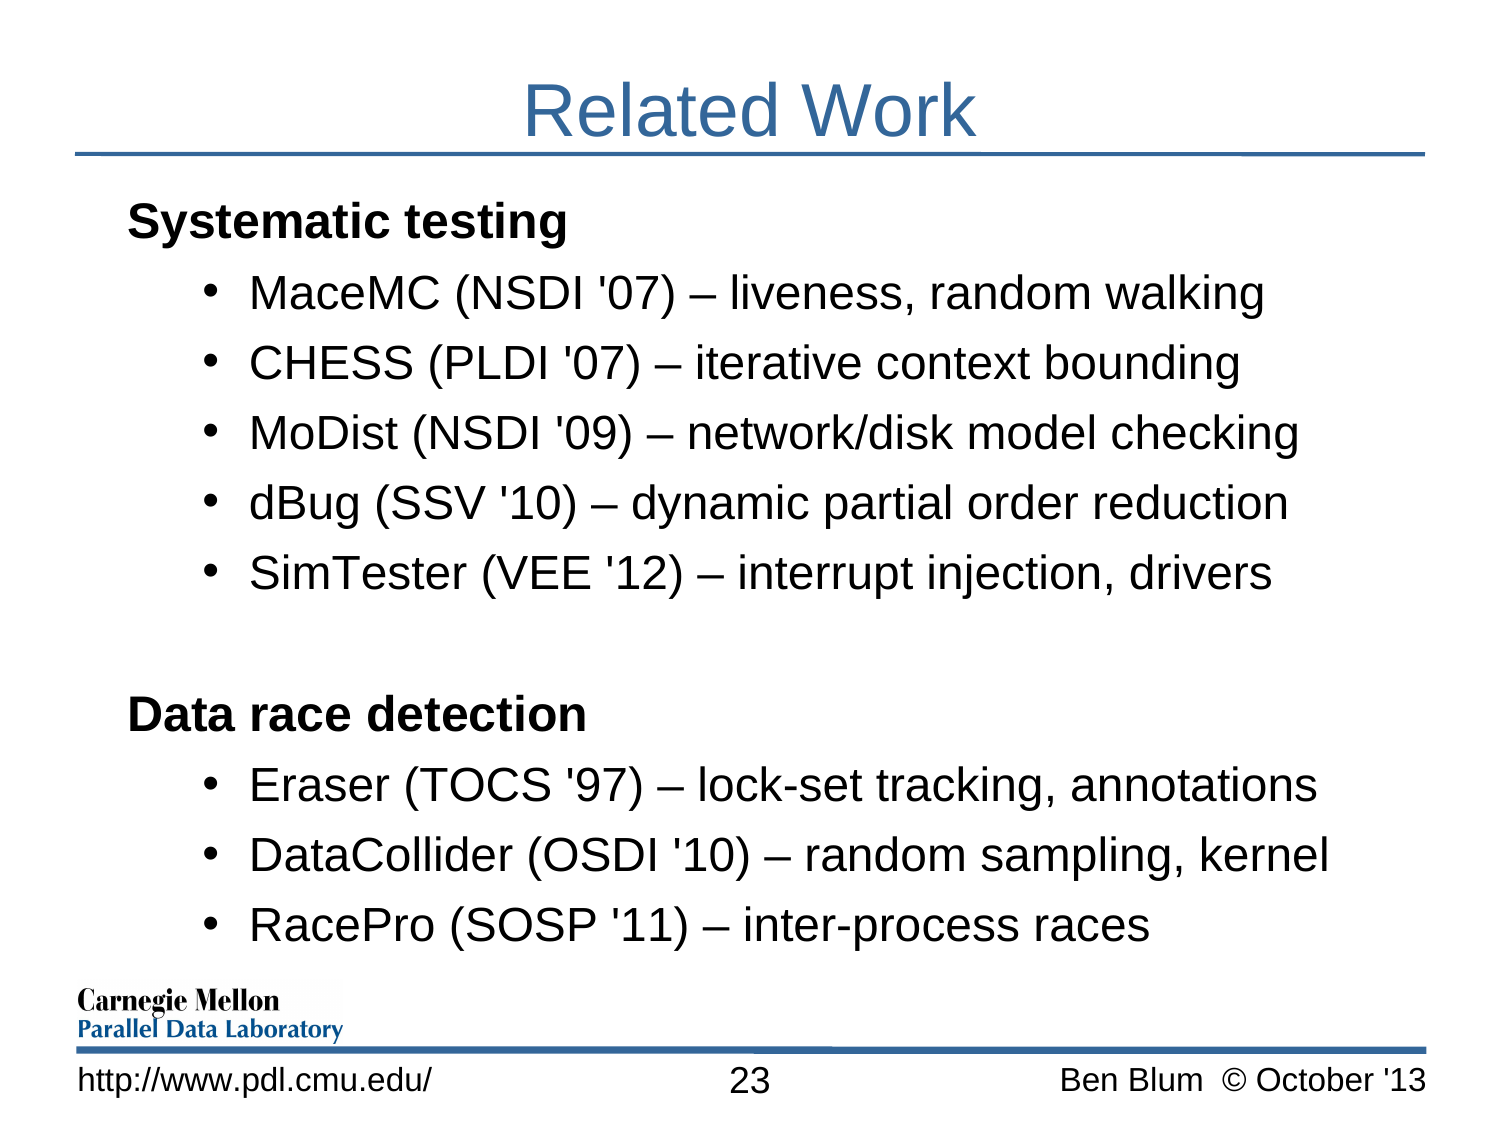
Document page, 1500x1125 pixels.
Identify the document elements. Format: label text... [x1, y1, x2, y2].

title Related Work [112, 50, 1388, 163]
picture [77, 979, 343, 1044]
list Systematic testing MaceMC (NSDI '07) – liveness, random walking CHESS (PLDI '07) – iterative context bounding MoDist (NSDI '09) – network/disk model checking dBug (SSV '10) – dynamic partial order reduction SimTester (VEE '12) – interrupt injection, drivers Data race detection Eraser (TOCS '97) – lock-set tracking, annotations DataCollider (OSDI '10) – random sampling, kernel RacePro (SOSP '11) – inter-process races [112, 181, 1463, 944]
